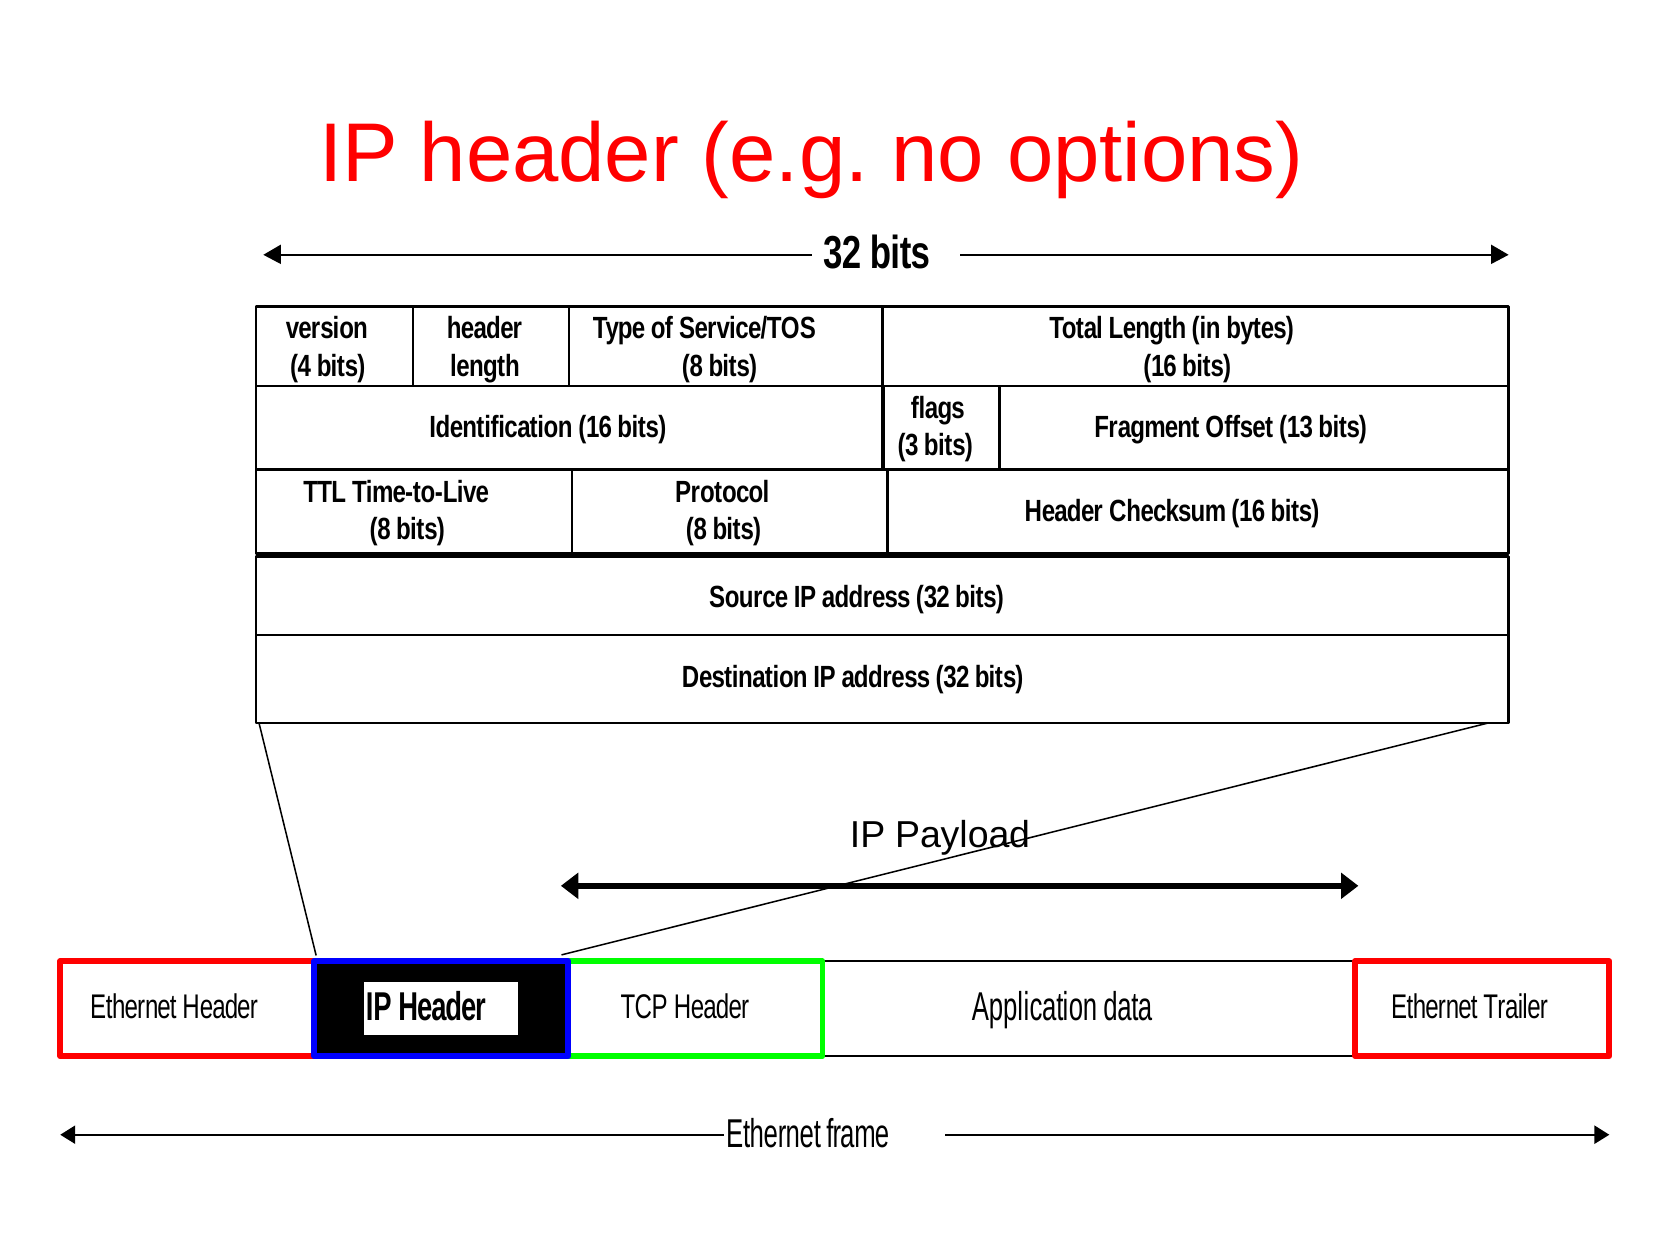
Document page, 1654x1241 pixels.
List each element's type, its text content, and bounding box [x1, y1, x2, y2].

chart [26, 949, 1636, 1182]
chart [11, 206, 1622, 767]
title IP header (e.g. no options) [0, 49, 1654, 257]
text_box IP Payload [835, 806, 1046, 864]
